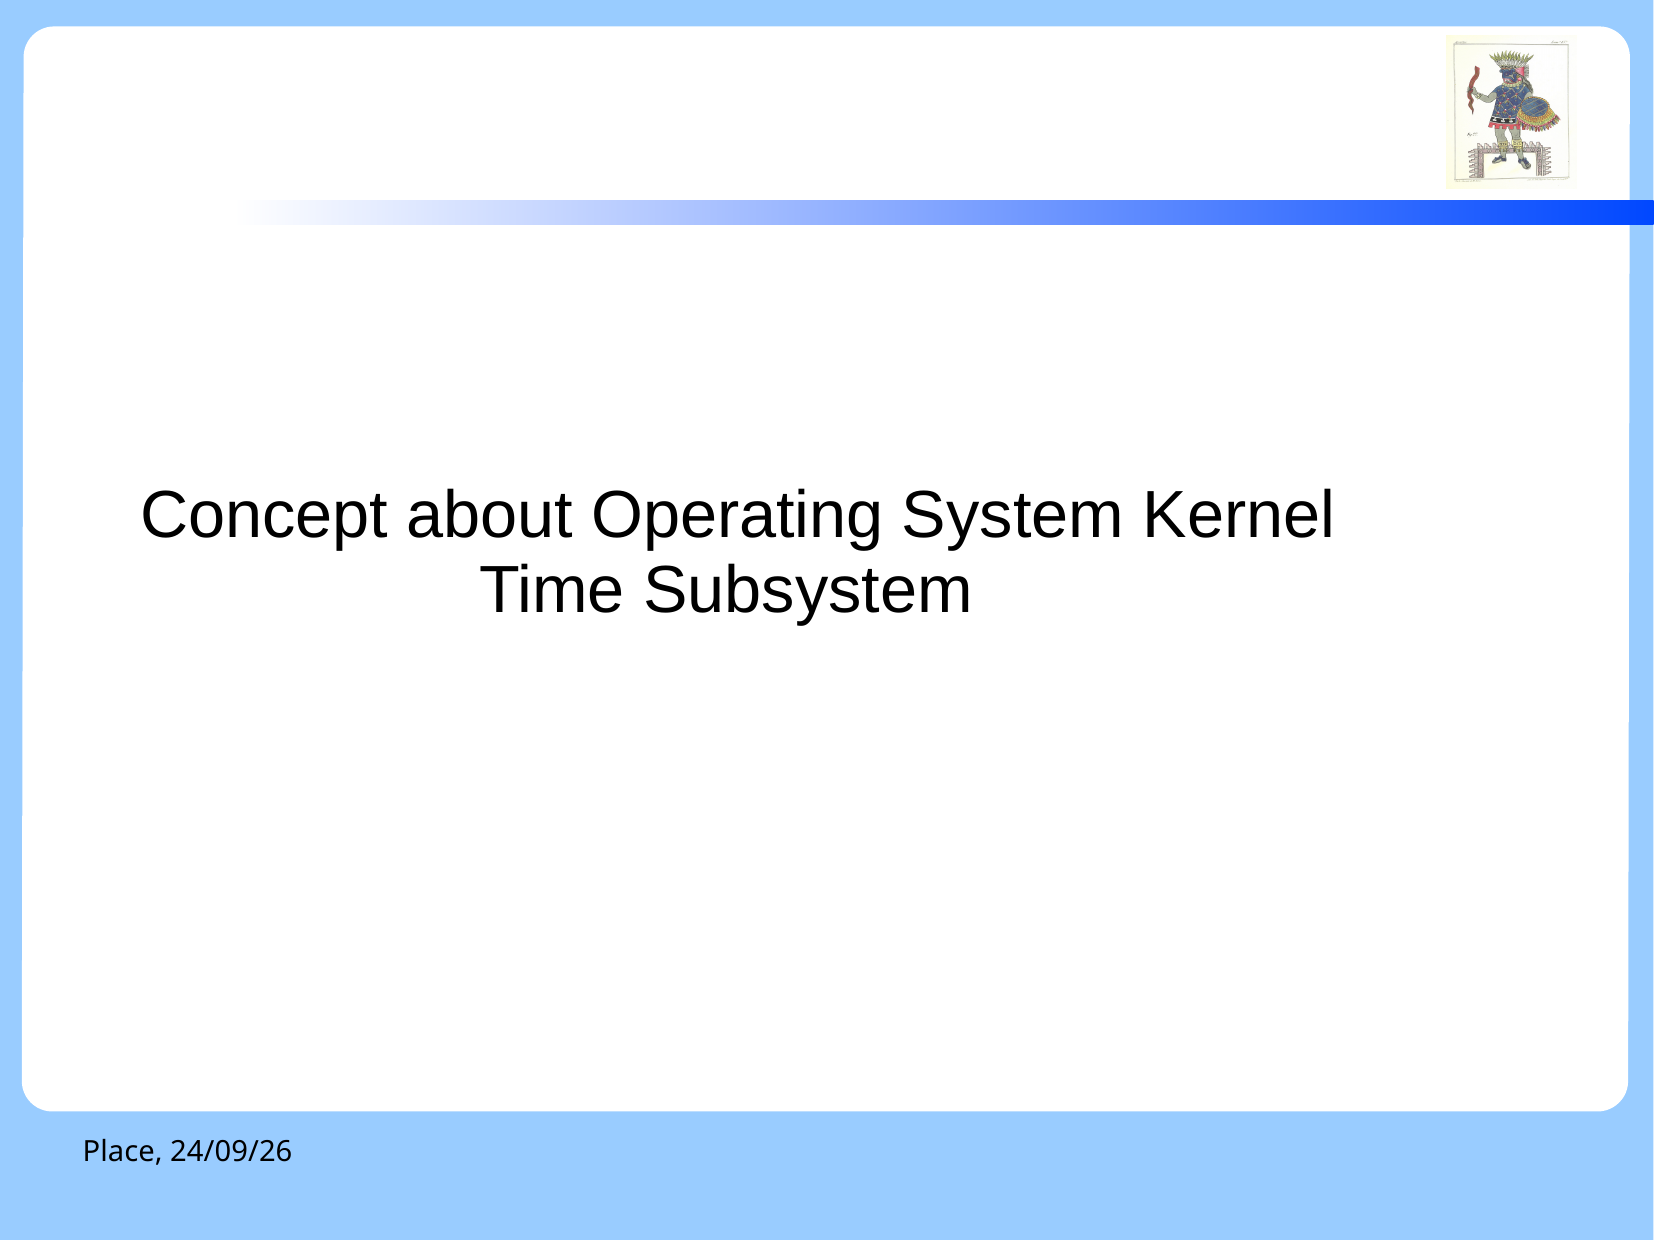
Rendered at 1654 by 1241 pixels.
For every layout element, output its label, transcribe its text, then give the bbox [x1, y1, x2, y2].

subtitle Concept about Operating System Kernel Time Subsystem [82, 49, 1371, 1055]
picture [1446, 35, 1577, 189]
